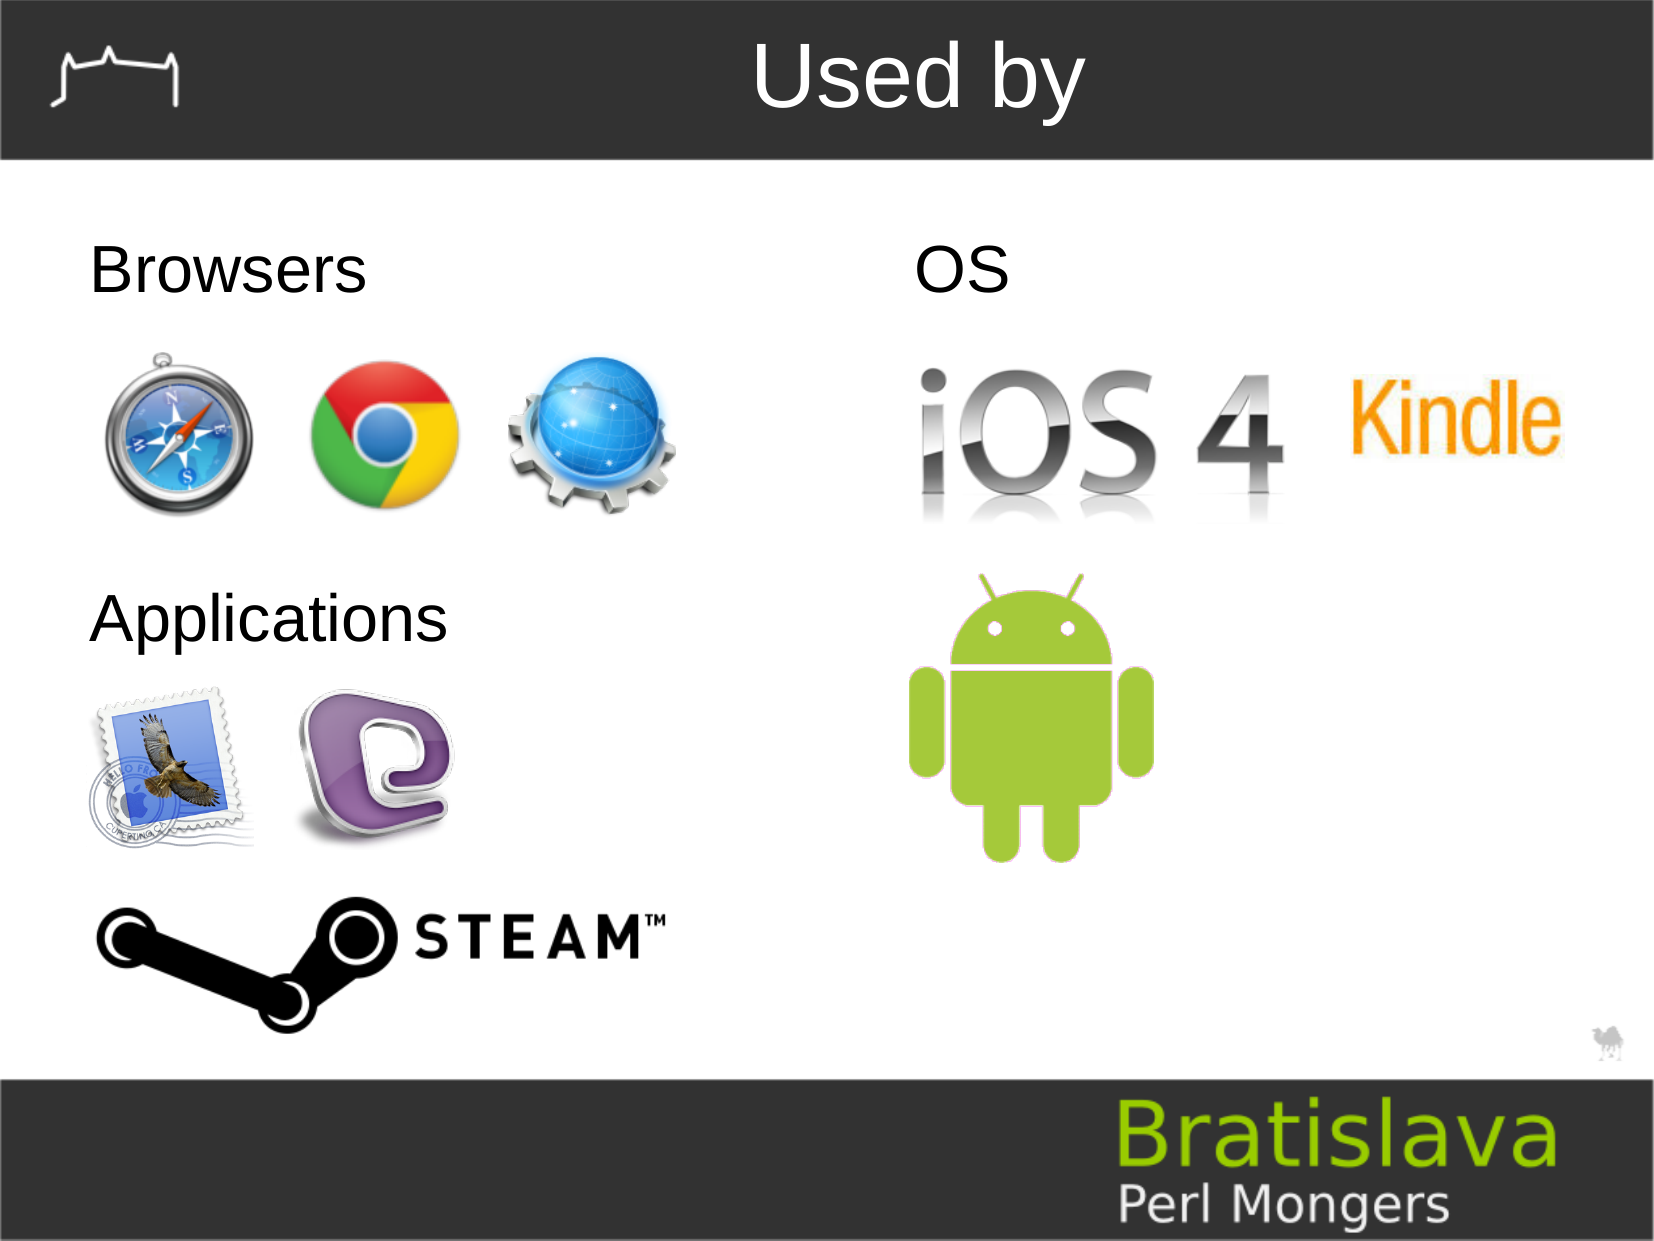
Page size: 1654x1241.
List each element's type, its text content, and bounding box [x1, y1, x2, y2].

text_box OS [900, 225, 1538, 315]
text_box Browsers [75, 225, 713, 315]
title Used by [193, 24, 1645, 128]
text_box Applications [75, 573, 713, 664]
picture [0, 0, 1654, 1241]
